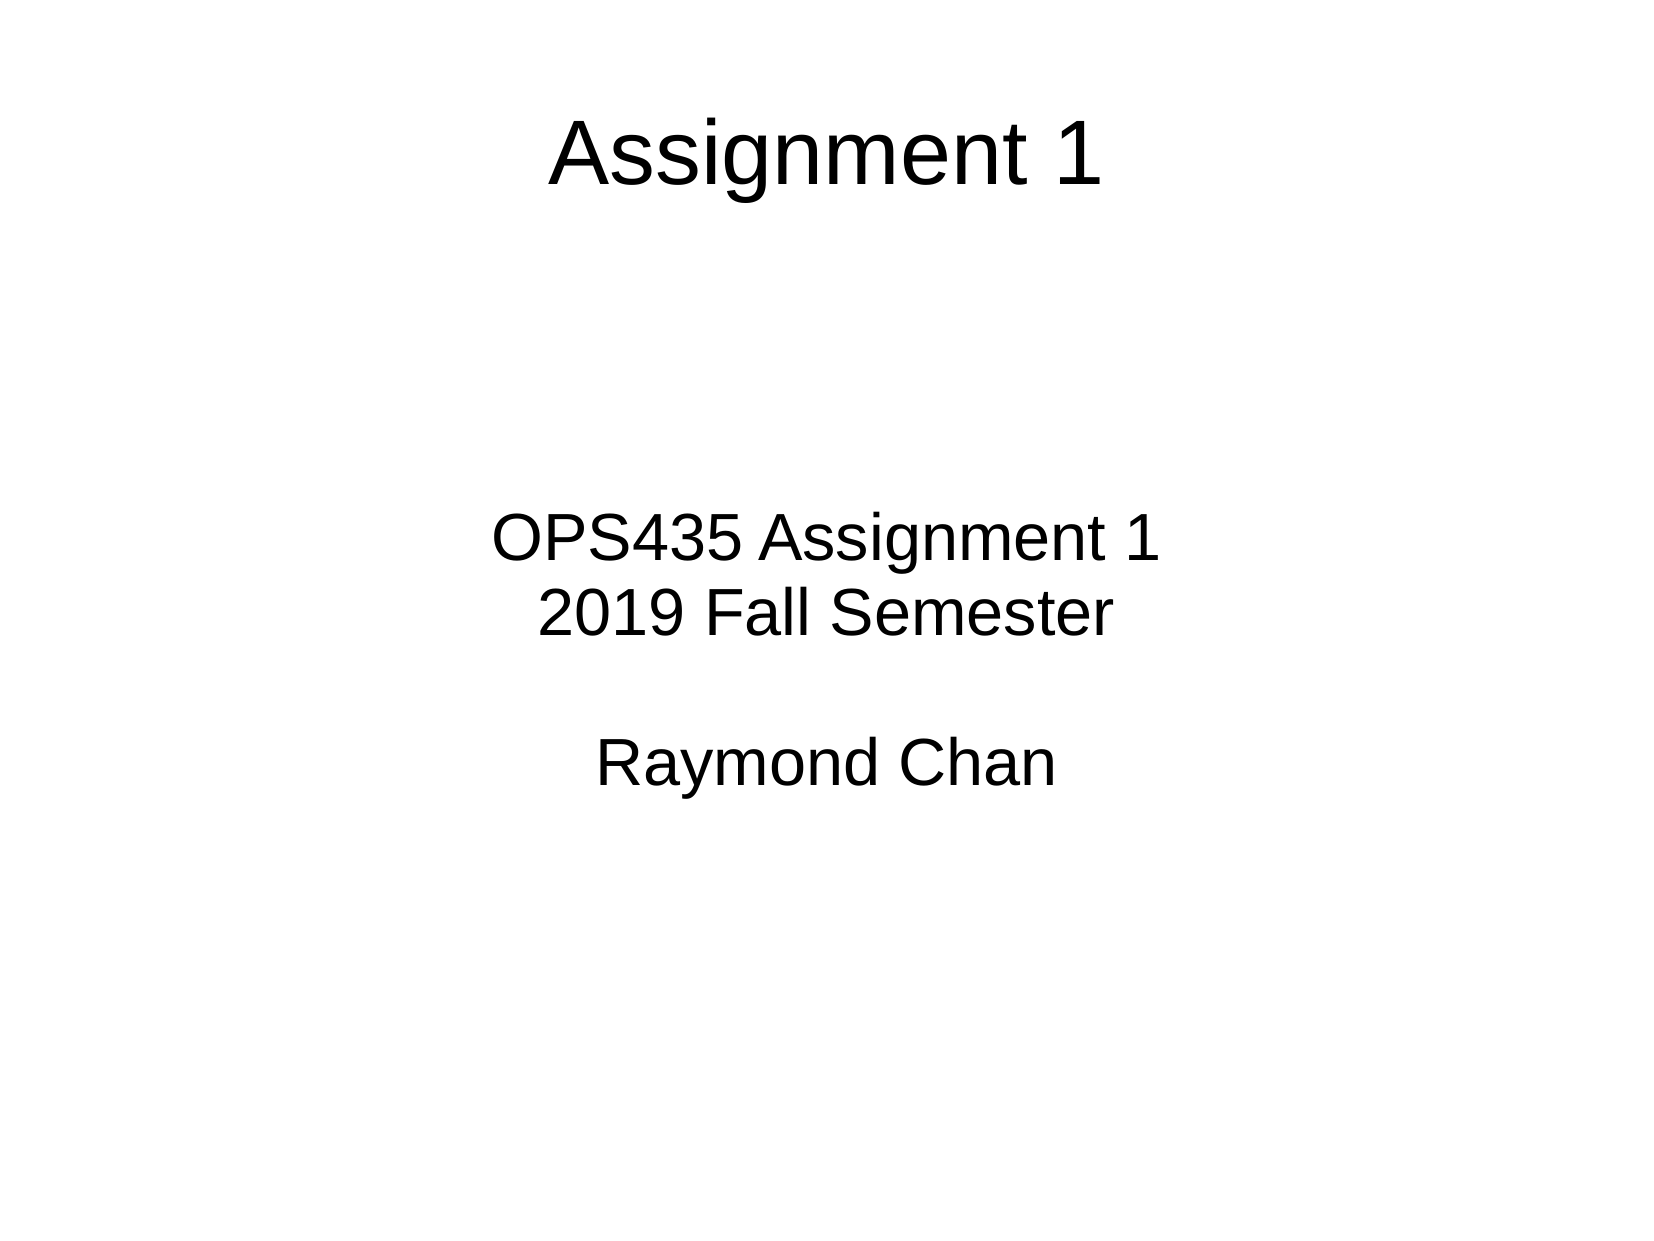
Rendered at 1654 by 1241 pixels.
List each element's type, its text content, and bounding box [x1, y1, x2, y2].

title Assignment 1 [82, 49, 1571, 257]
subtitle OPS435 Assignment 1 2019 Fall Semester Raymond Chan [82, 290, 1571, 1010]
